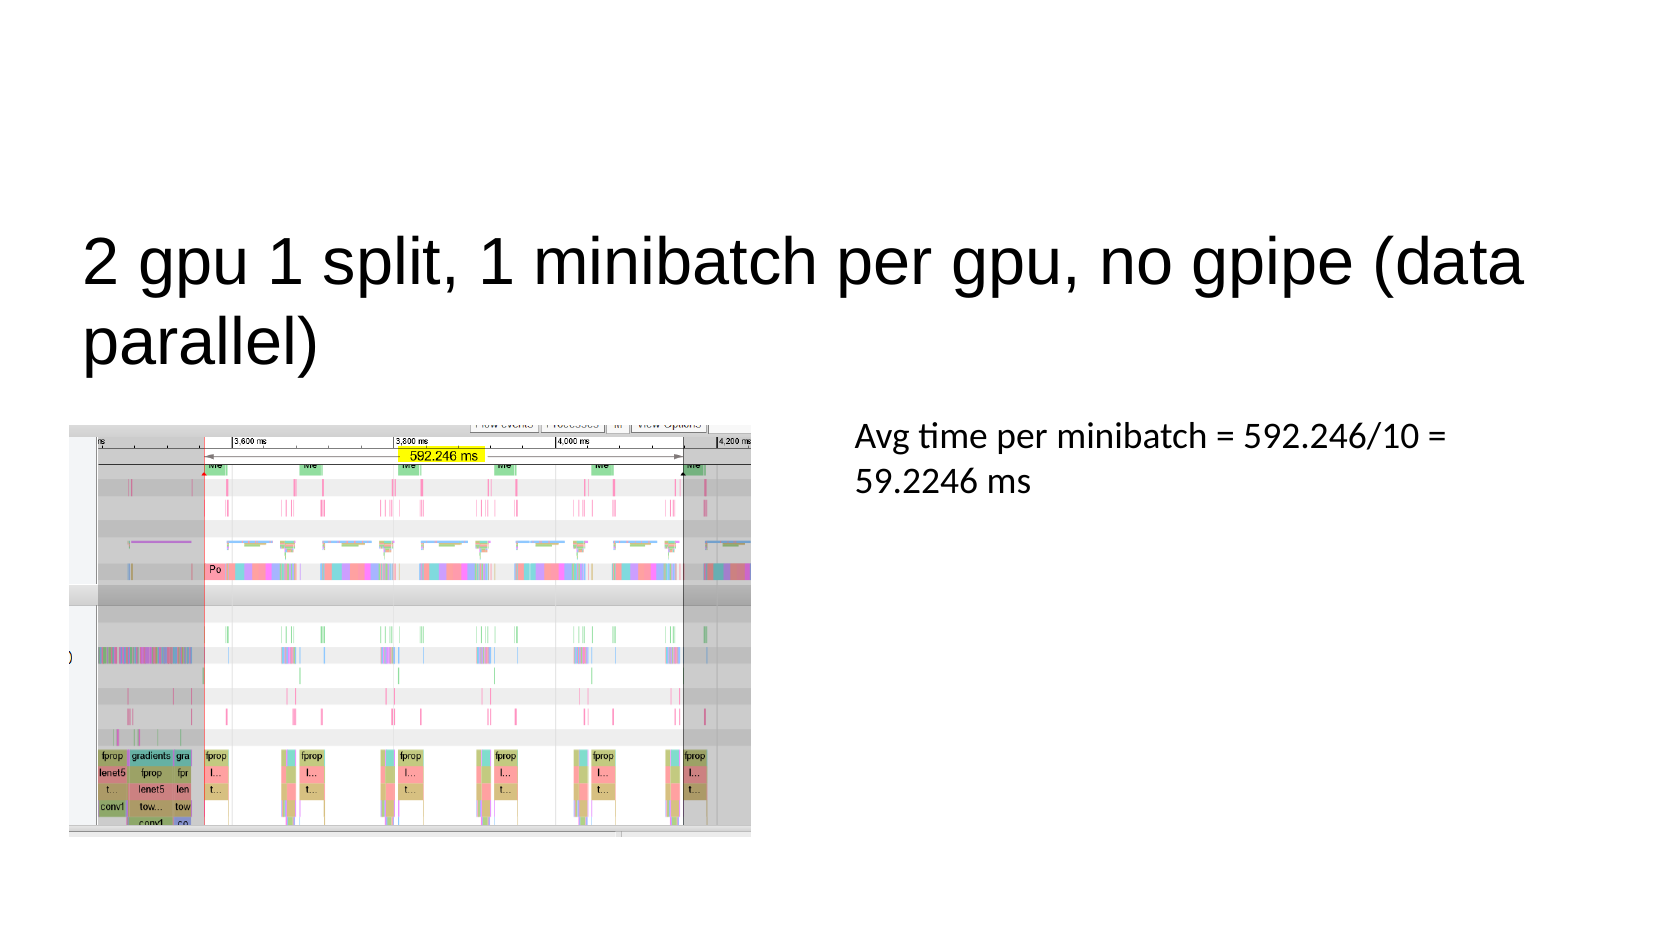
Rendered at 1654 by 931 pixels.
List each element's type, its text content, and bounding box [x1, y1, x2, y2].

text_box Avg time per minibatch = 592.246/10 = 59.2246 ms [839, 404, 1510, 511]
picture [69, 425, 751, 837]
list 2 gpu 1 split, 1 minibatch per gpu, no gpipe (data parallel) [82, 217, 1571, 758]
